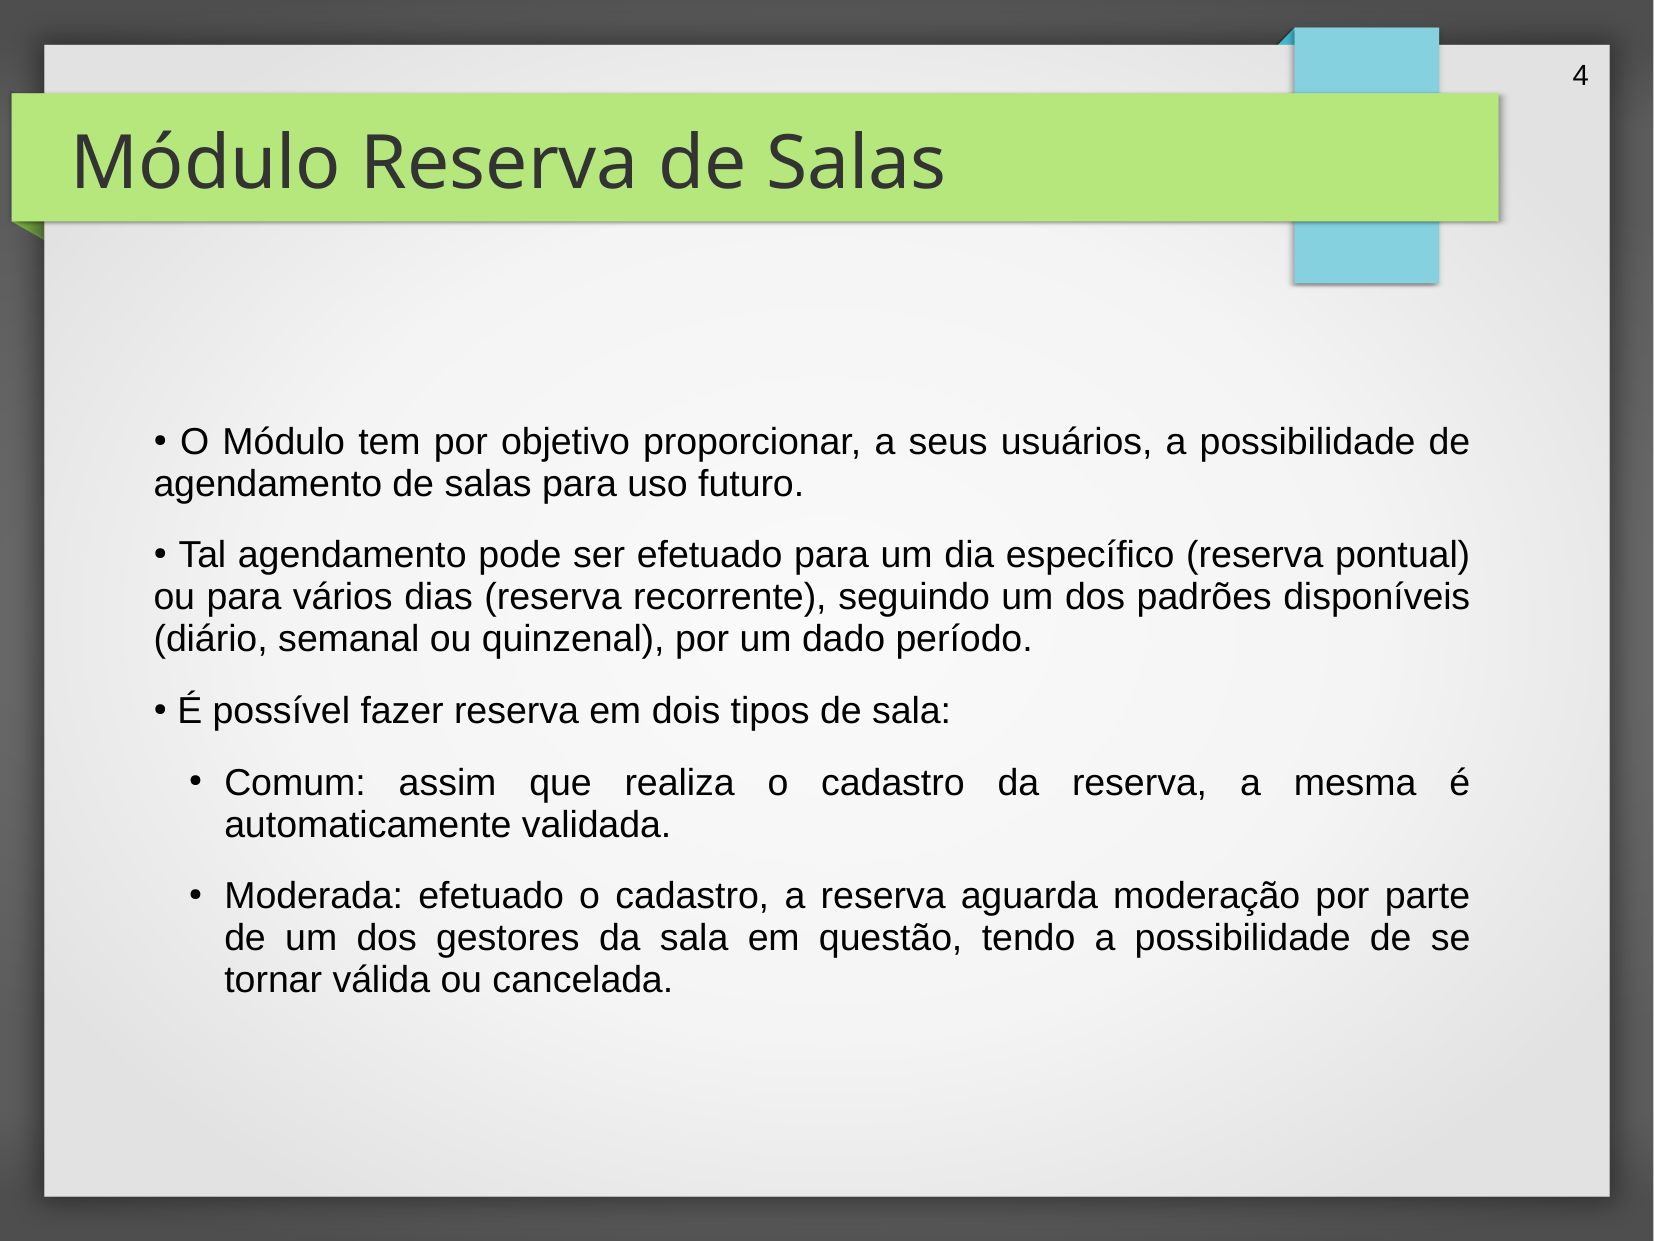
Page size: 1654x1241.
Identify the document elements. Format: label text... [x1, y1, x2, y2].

title Módulo Reserva de Salas [70, 106, 1229, 213]
list O Módulo tem por objetivo proporcionar, a seus usuários, a possibilidade de agendamento de salas para uso futuro. Tal agendamento pode ser efetuado para um dia específico (reserva pontual) ou para vários dias (reserva recorrente), seguindo um dos padrões disponíveis (diário, semanal ou quinzenal), por um dado período. É possível fazer reserva em dois tipos de sala: Comum: assim que realiza o cadastro da reserva, a mesma é automaticamente validada. Moderada: efetuado o cadastro, a reserva aguarda moderação por parte de um dos gestores da sala em questão, tendo a possibilidade de se tornar válida ou cancelada. [153, 420, 1471, 1028]
picture [0, 0, 1654, 1241]
